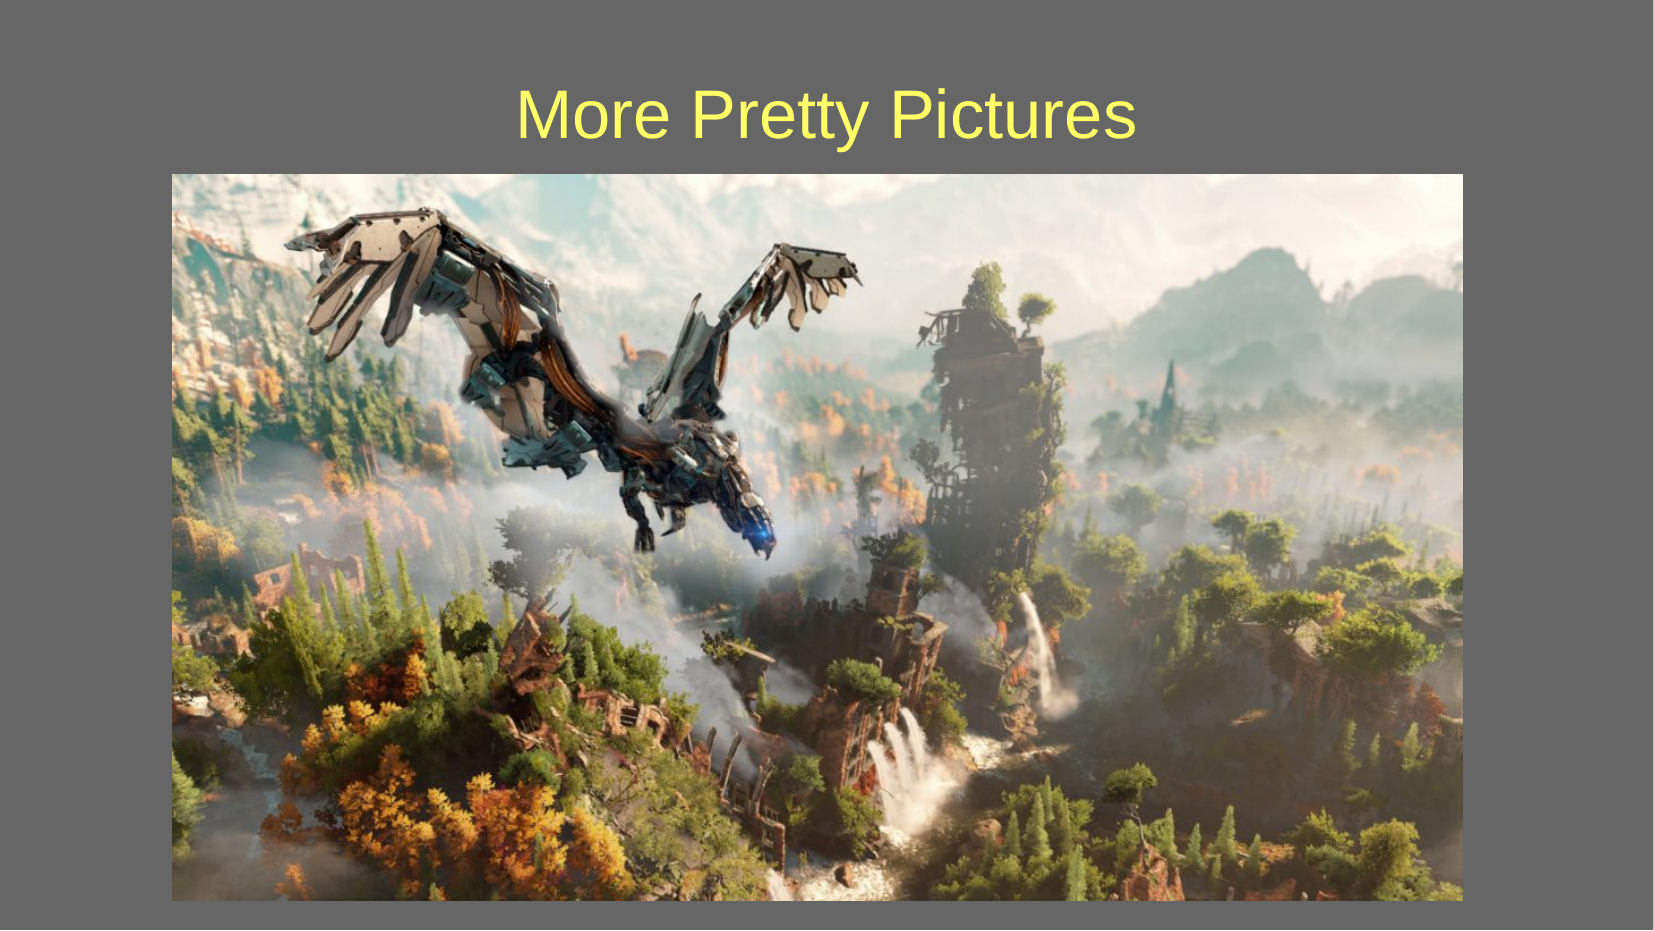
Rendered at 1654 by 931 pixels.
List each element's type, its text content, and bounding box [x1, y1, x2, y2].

picture [172, 174, 1463, 901]
title More Pretty Pictures [82, 36, 1571, 193]
